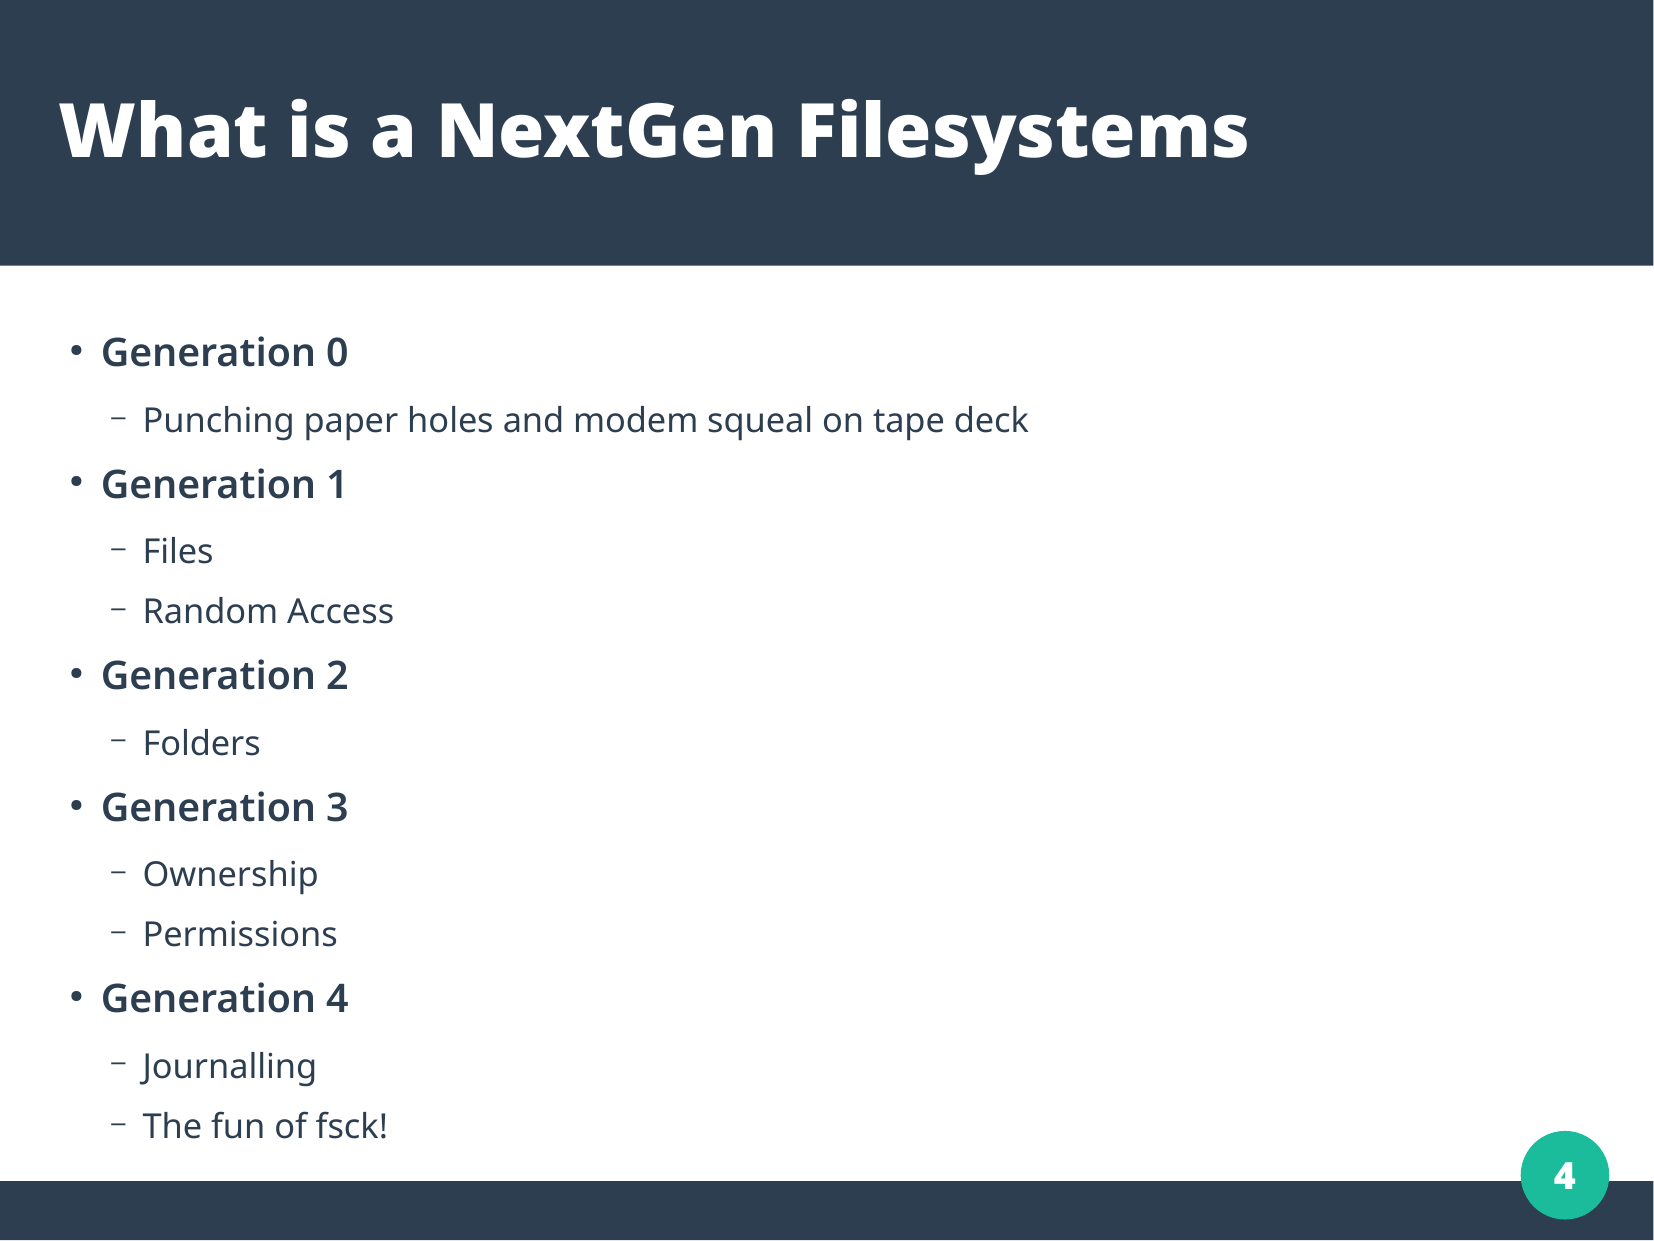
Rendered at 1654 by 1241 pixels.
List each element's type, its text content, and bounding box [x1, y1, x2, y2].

title What is a NextGen Filesystems [59, 49, 1595, 207]
list Generation 0 Punching paper holes and modem squeal on tape deck Generation 1 Files Random Access Generation 2 Folders Generation 3 Ownership Permissions Generation 4 Journalling The fun of fsck! [59, 324, 1595, 1152]
